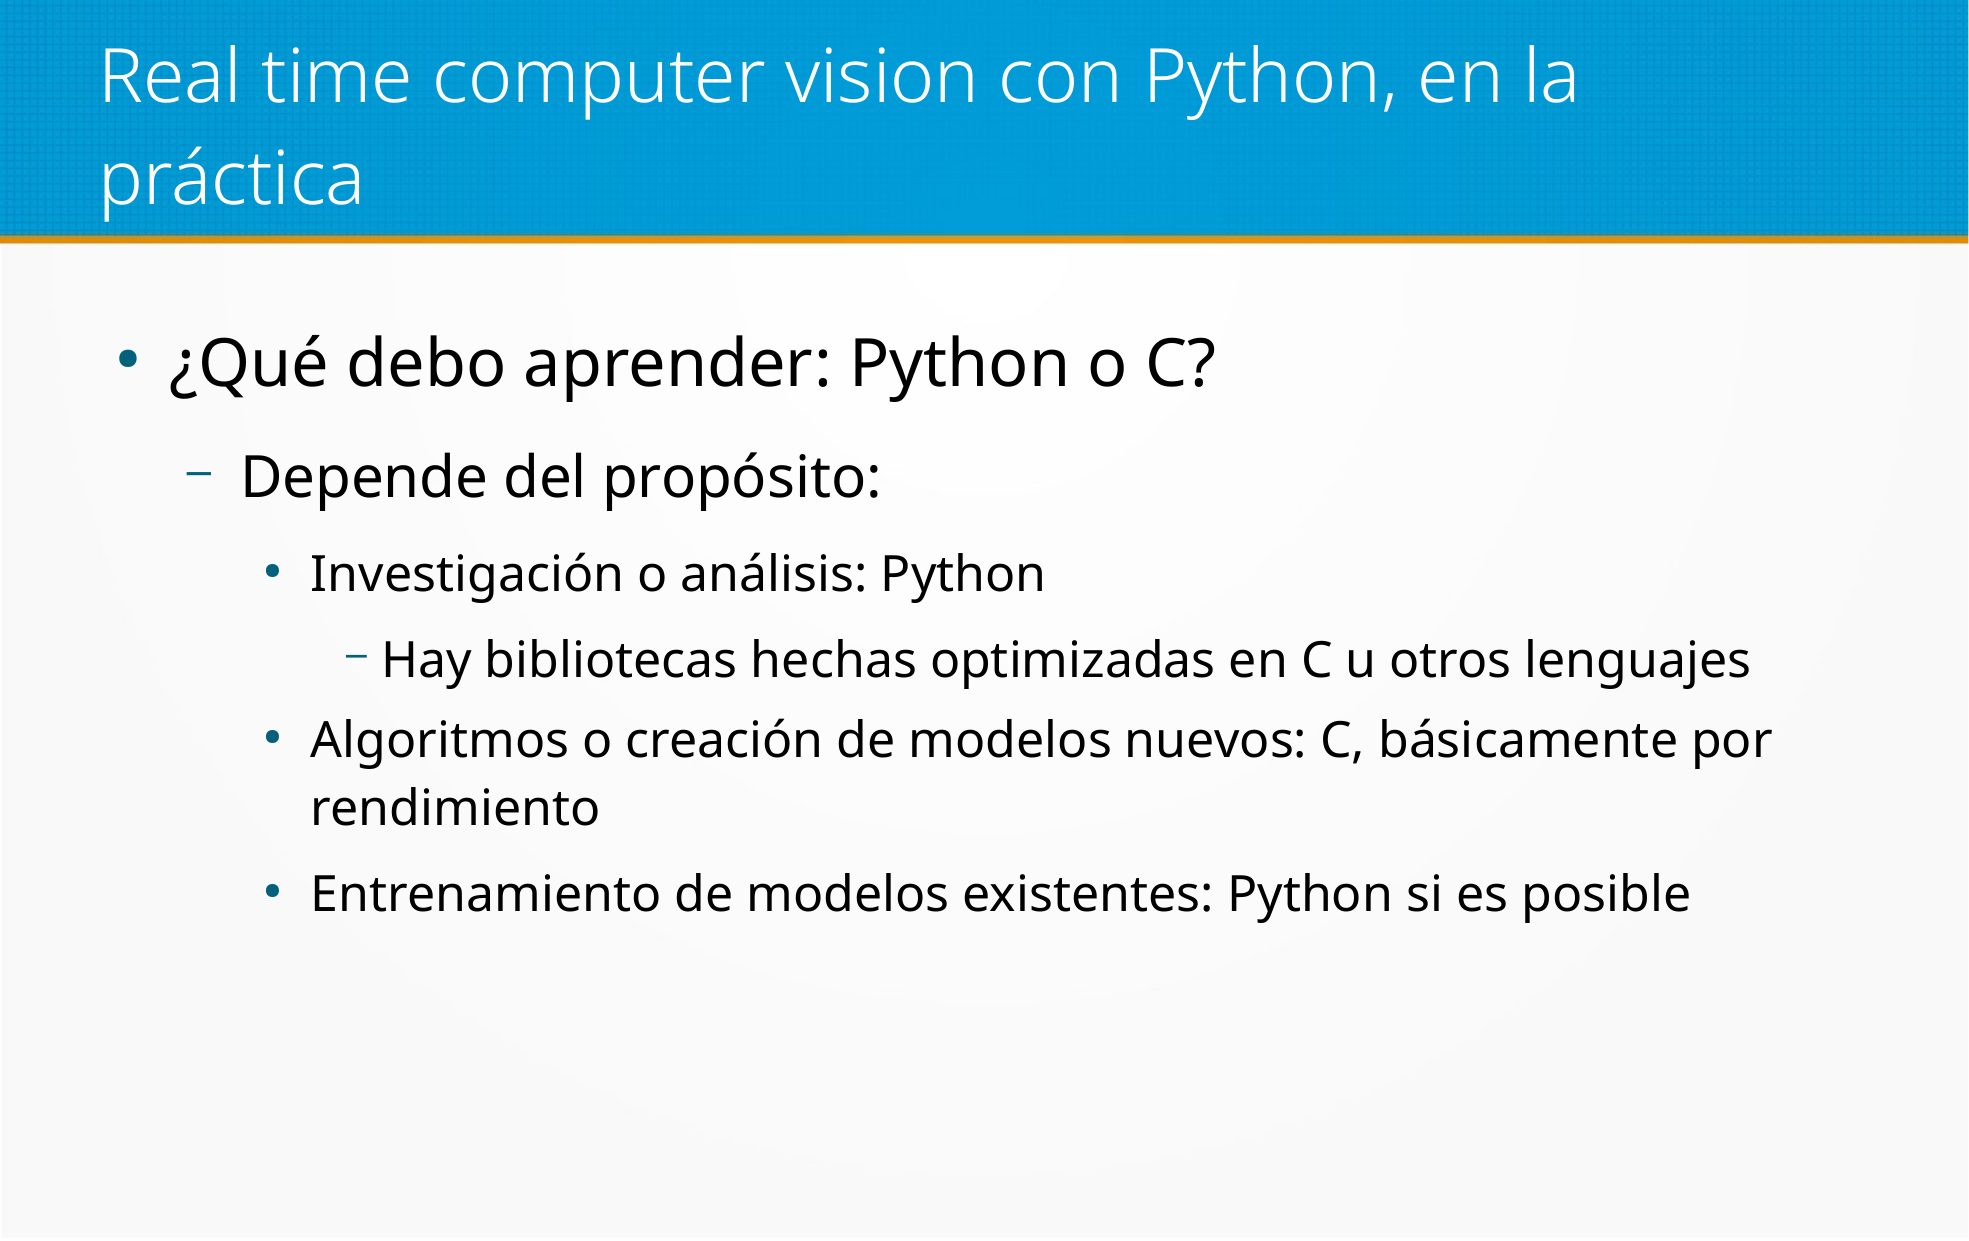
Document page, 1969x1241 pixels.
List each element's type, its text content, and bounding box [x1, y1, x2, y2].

picture [0, 233, 1969, 1241]
title Real time computer vision con Python, en la práctica [98, 19, 1870, 227]
list ¿Qué debo aprender: Python o C? Depende del propósito: Investigación o análisis: Python Hay bibliotecas hechas optimizadas en C u otros lenguajes Algoritmos o creación de modelos nuevos: C, básicamente por rendimiento Entrenamiento de modelos existentes: Python si es posible [98, 315, 1861, 1081]
